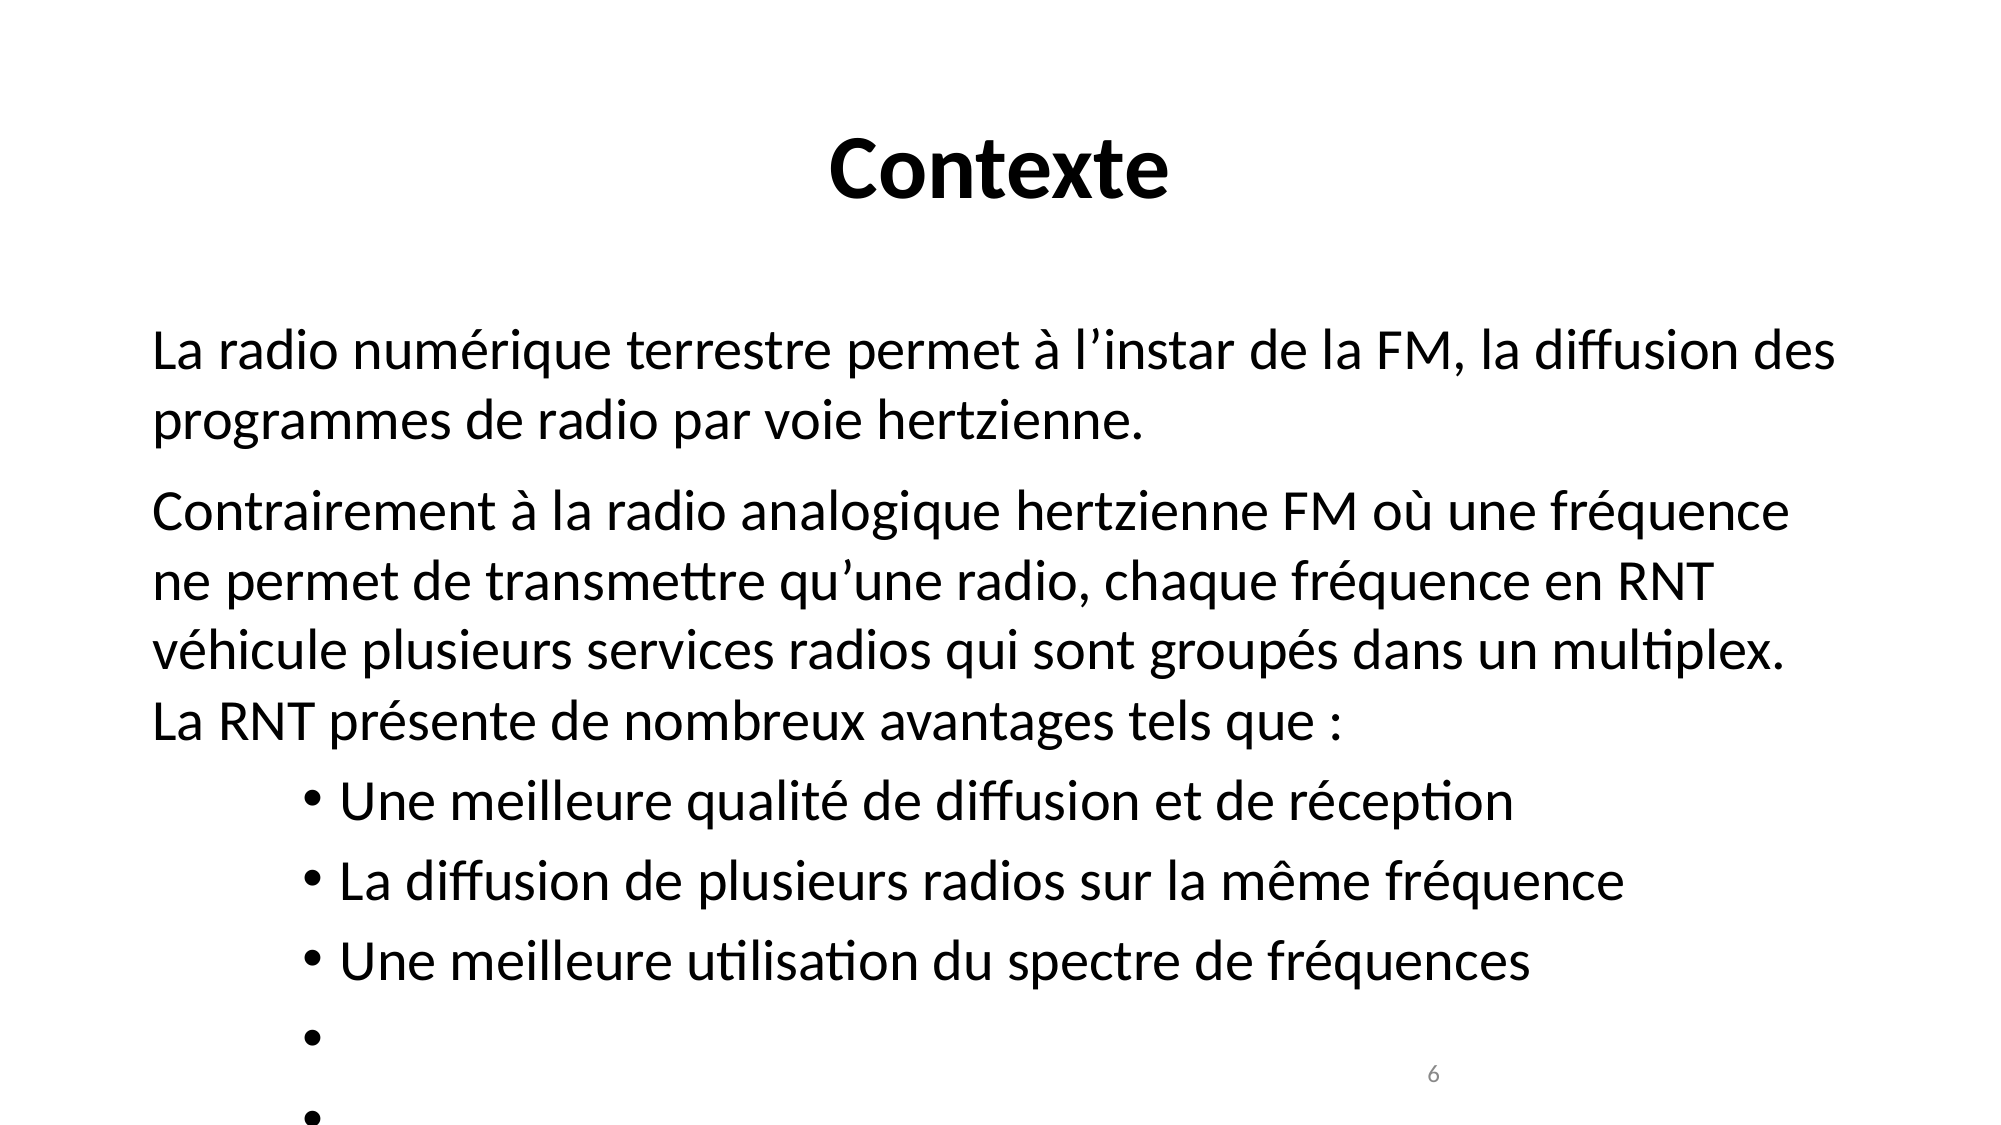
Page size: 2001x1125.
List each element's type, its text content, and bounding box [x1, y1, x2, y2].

title Contexte [137, 59, 1863, 278]
list La radio numérique terrestre permet à l’instar de la FM, la diffusion des programmes de radio par voie hertzienne. Contrairement à la radio analogique hertzienne FM où une fréquence ne permet de transmettre qu’une radio, chaque fréquence en RNT véhicule plusieurs services radios qui sont groupés dans un multiplex. La RNT présente de nombreux avantages tels que : Une meilleure qualité de diffusion et de réception La diffusion de plusieurs radios sur la même fréquence Une meilleure utilisation du spectre de fréquences [137, 304, 1863, 1018]
text_box [1412, 1042, 1863, 1103]
